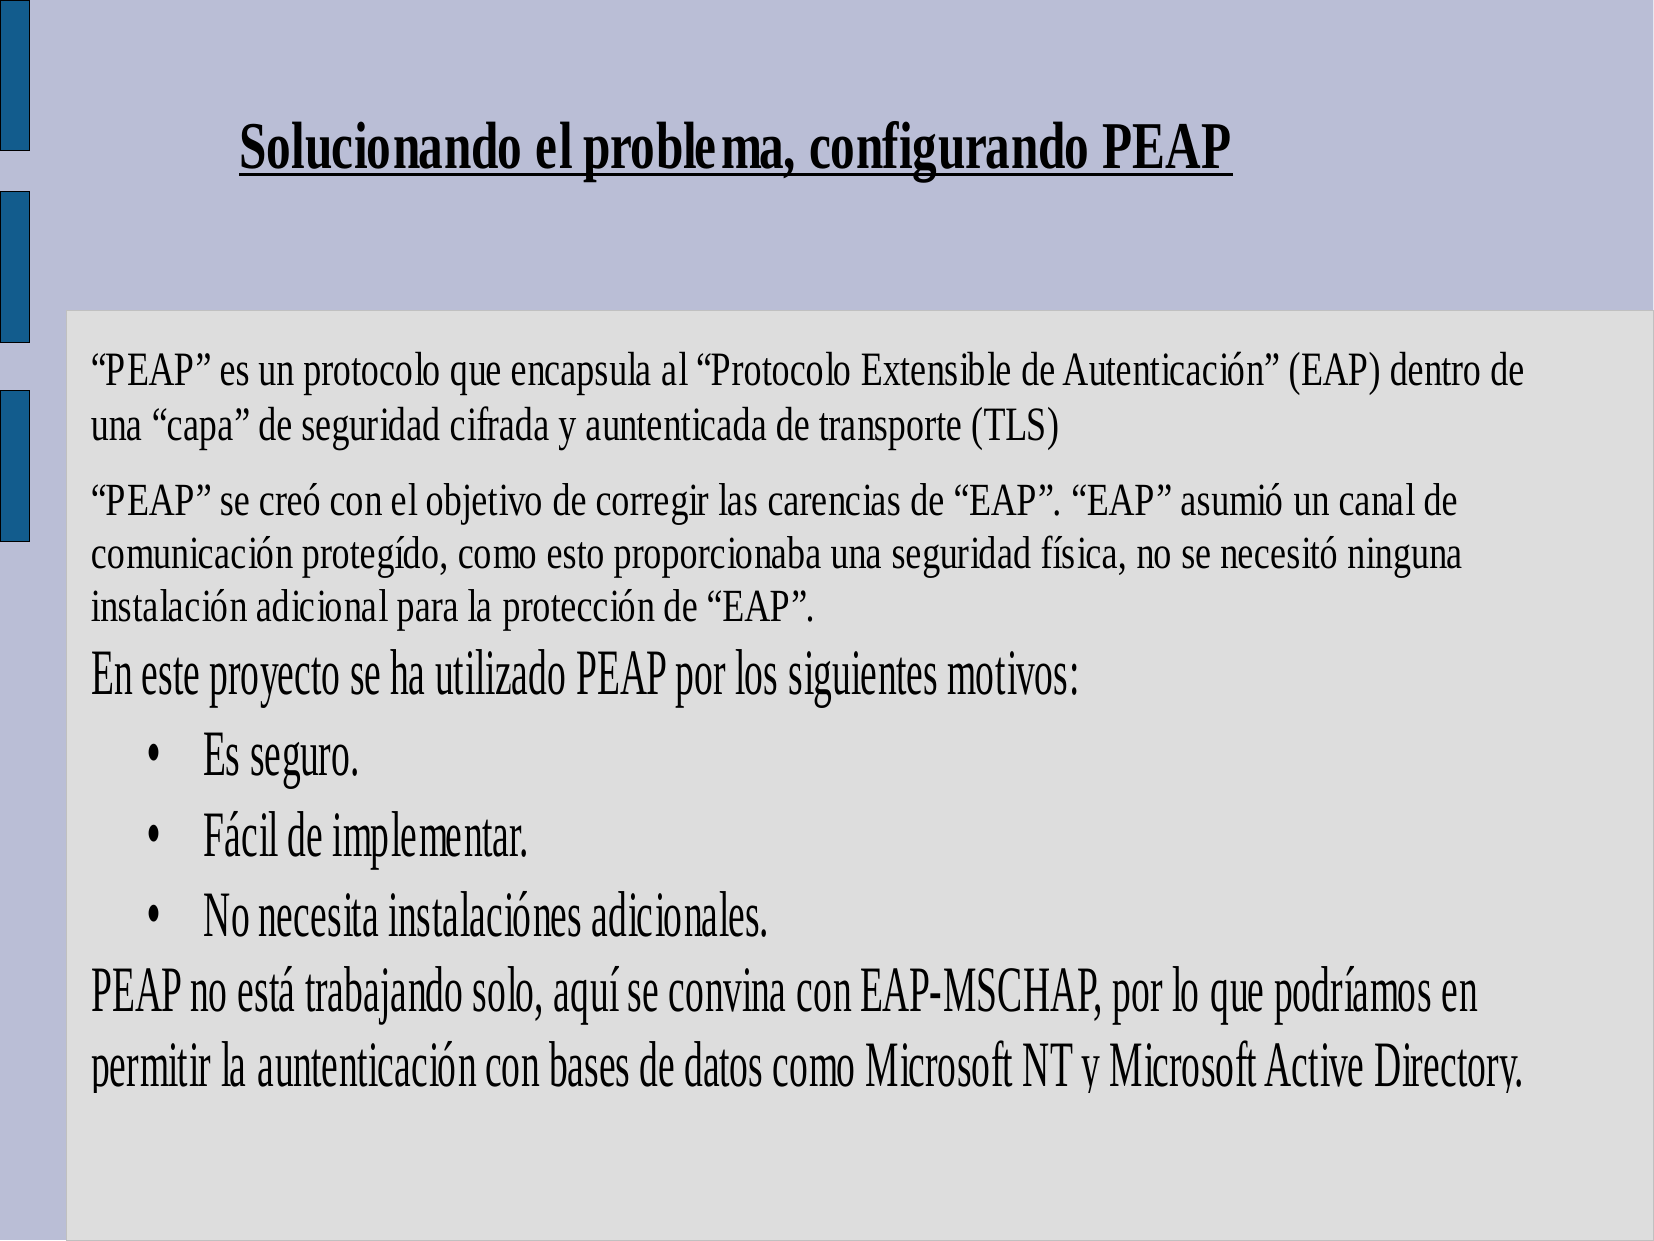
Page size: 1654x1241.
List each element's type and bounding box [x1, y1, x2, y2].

chart [88, 29, 1654, 1093]
